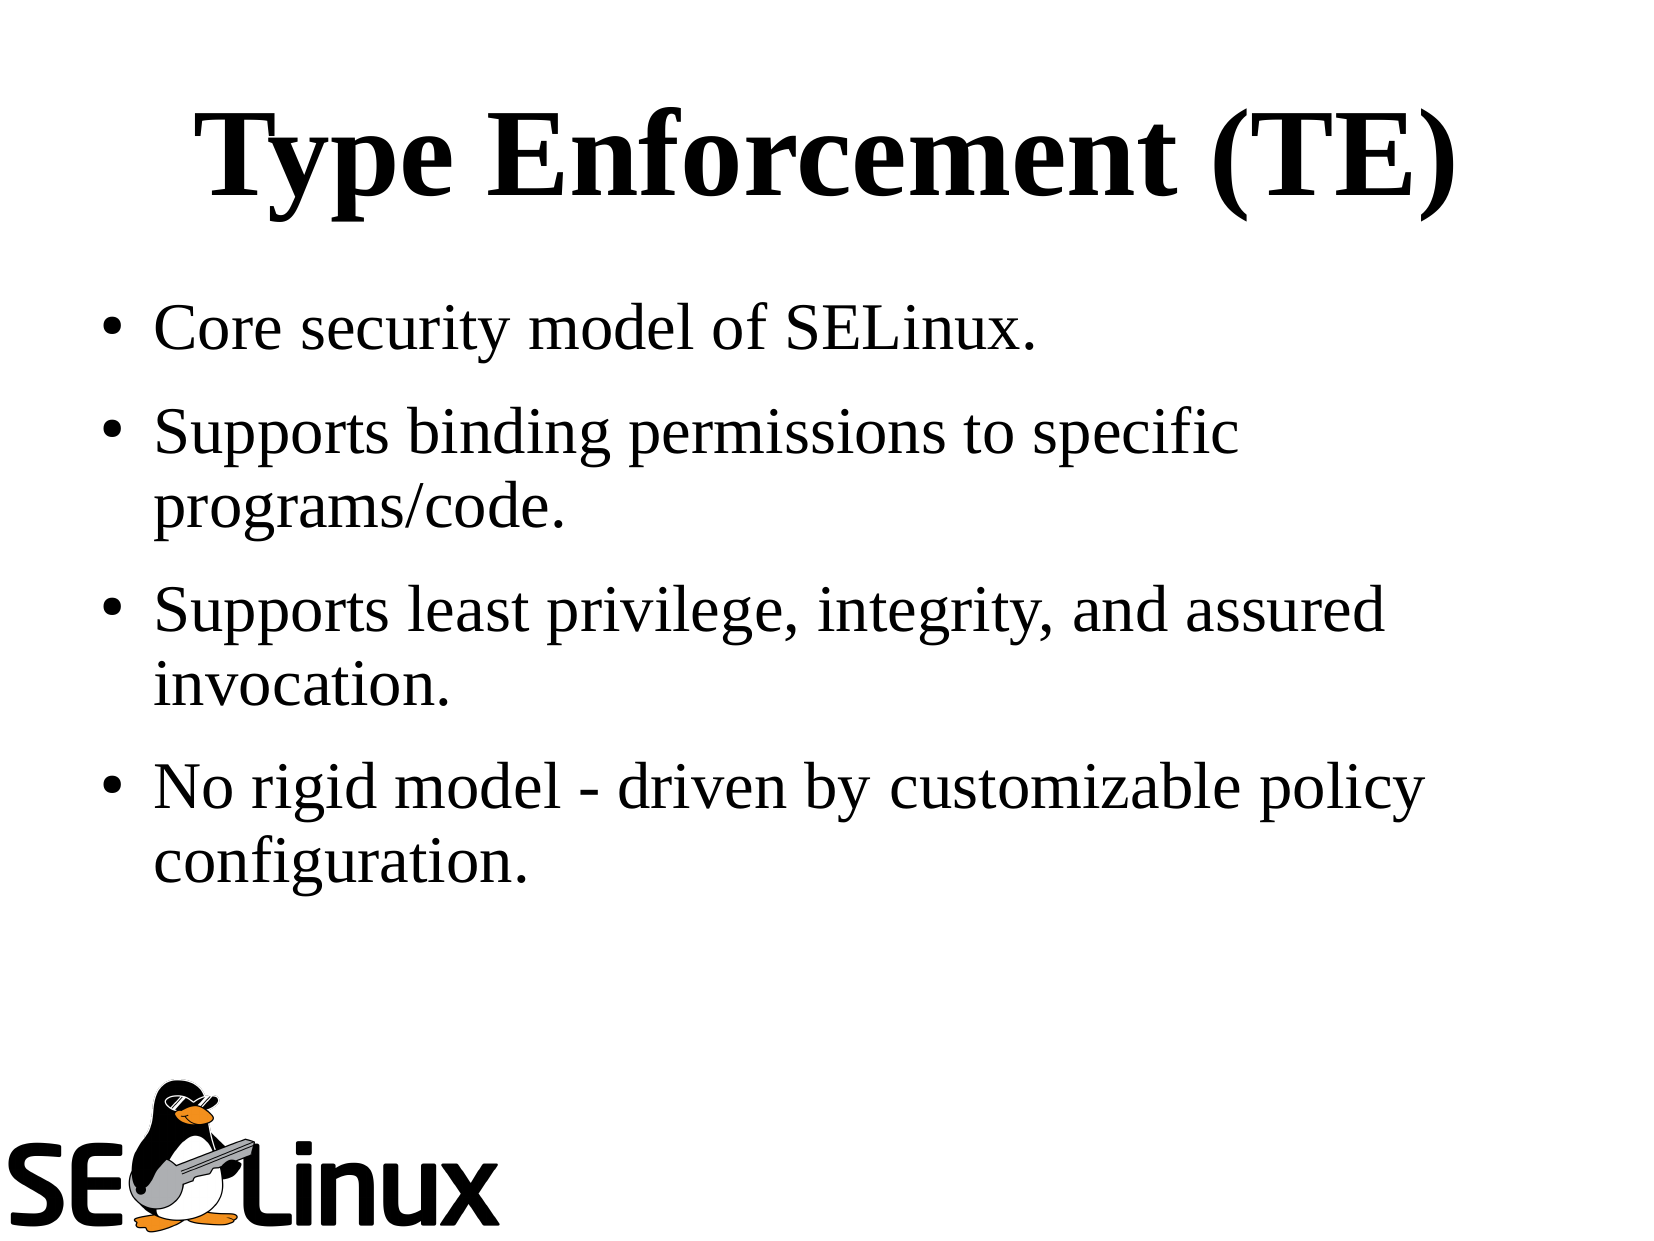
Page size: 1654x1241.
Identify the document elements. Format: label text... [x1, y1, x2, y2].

title Type Enforcement (TE) [82, 49, 1571, 257]
list Core security model of SELinux. Supports binding permissions to specific programs/code. Supports least privilege, integrity, and assured invocation. No rigid model - driven by customizable policy configuration. [82, 290, 1571, 1010]
picture [0, 919, 526, 1241]
